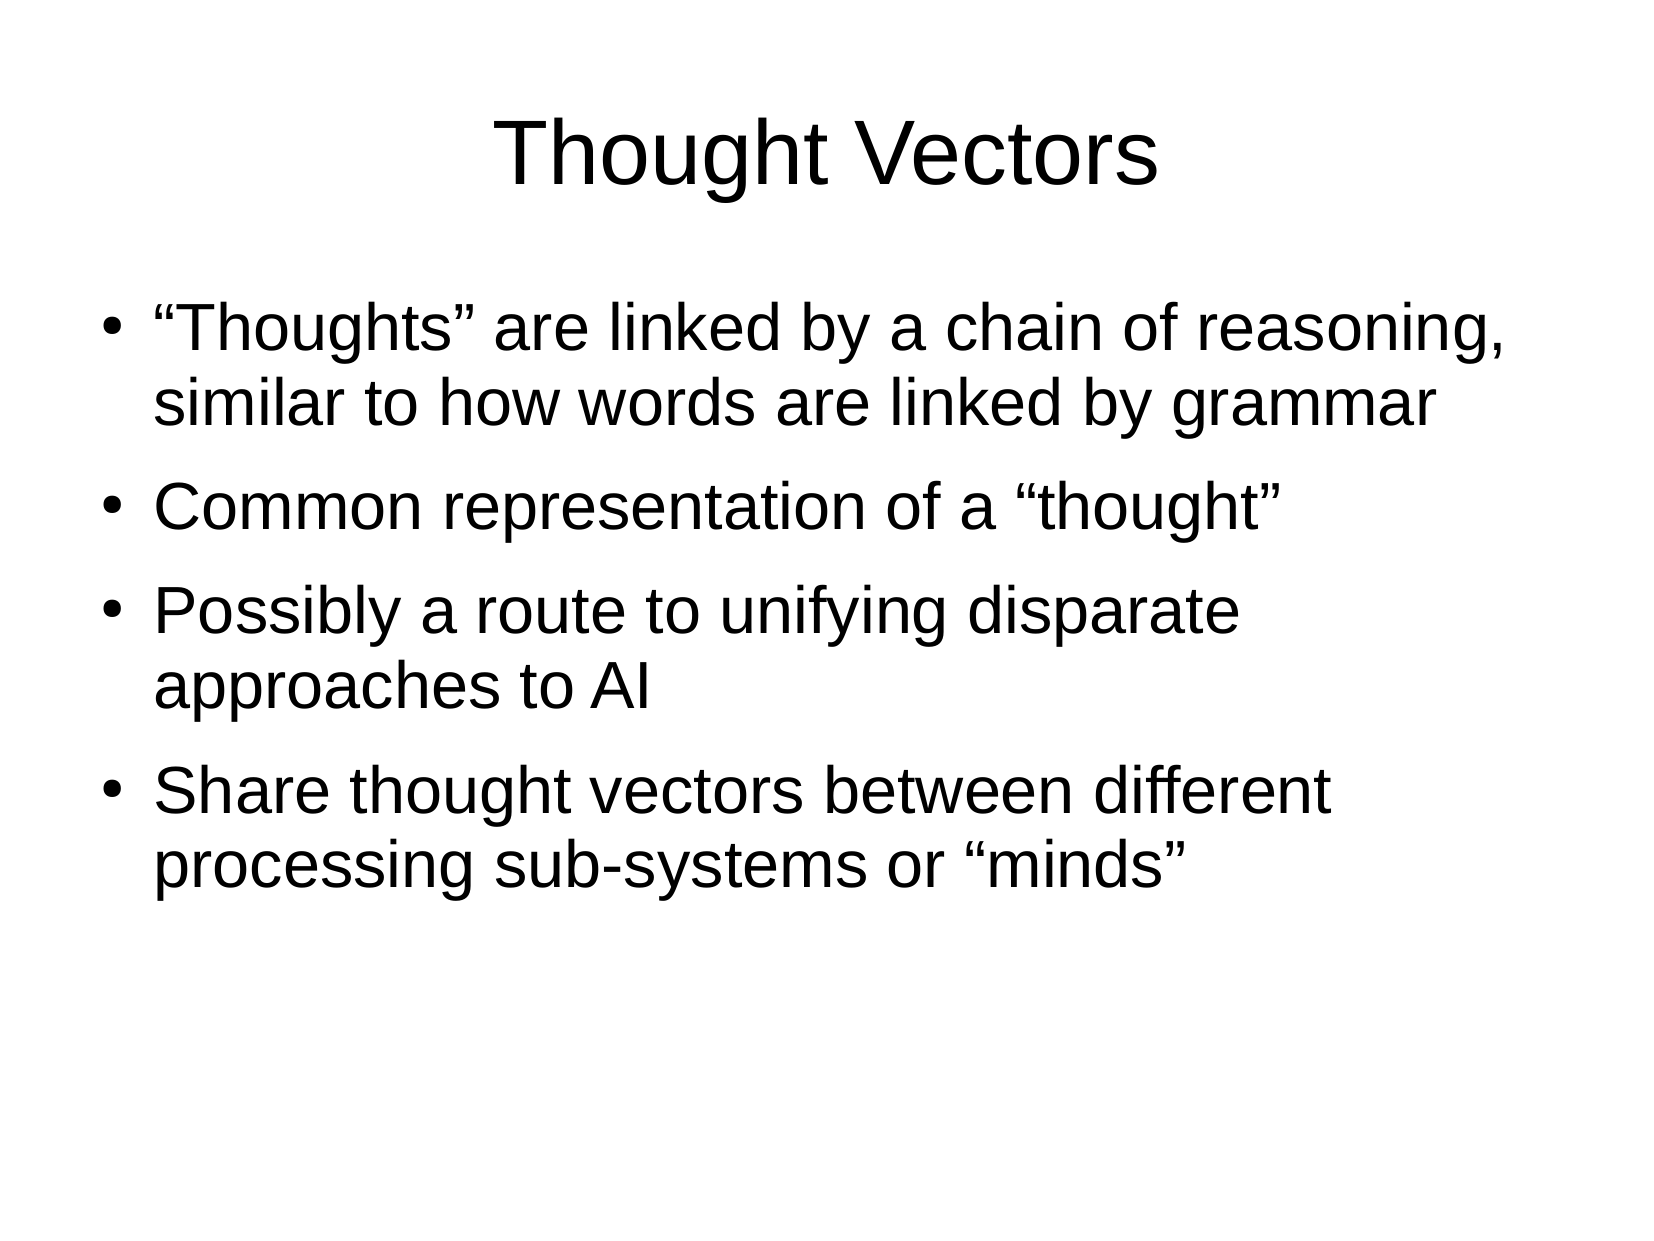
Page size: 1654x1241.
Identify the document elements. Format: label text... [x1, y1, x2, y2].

list “Thoughts” are linked by a chain of reasoning, similar to how words are linked by grammar Common representation of a “thought” Possibly a route to unifying disparate approaches to AI Share thought vectors between different processing sub-systems or “minds” [82, 290, 1571, 1109]
title Thought Vectors [82, 49, 1571, 257]
